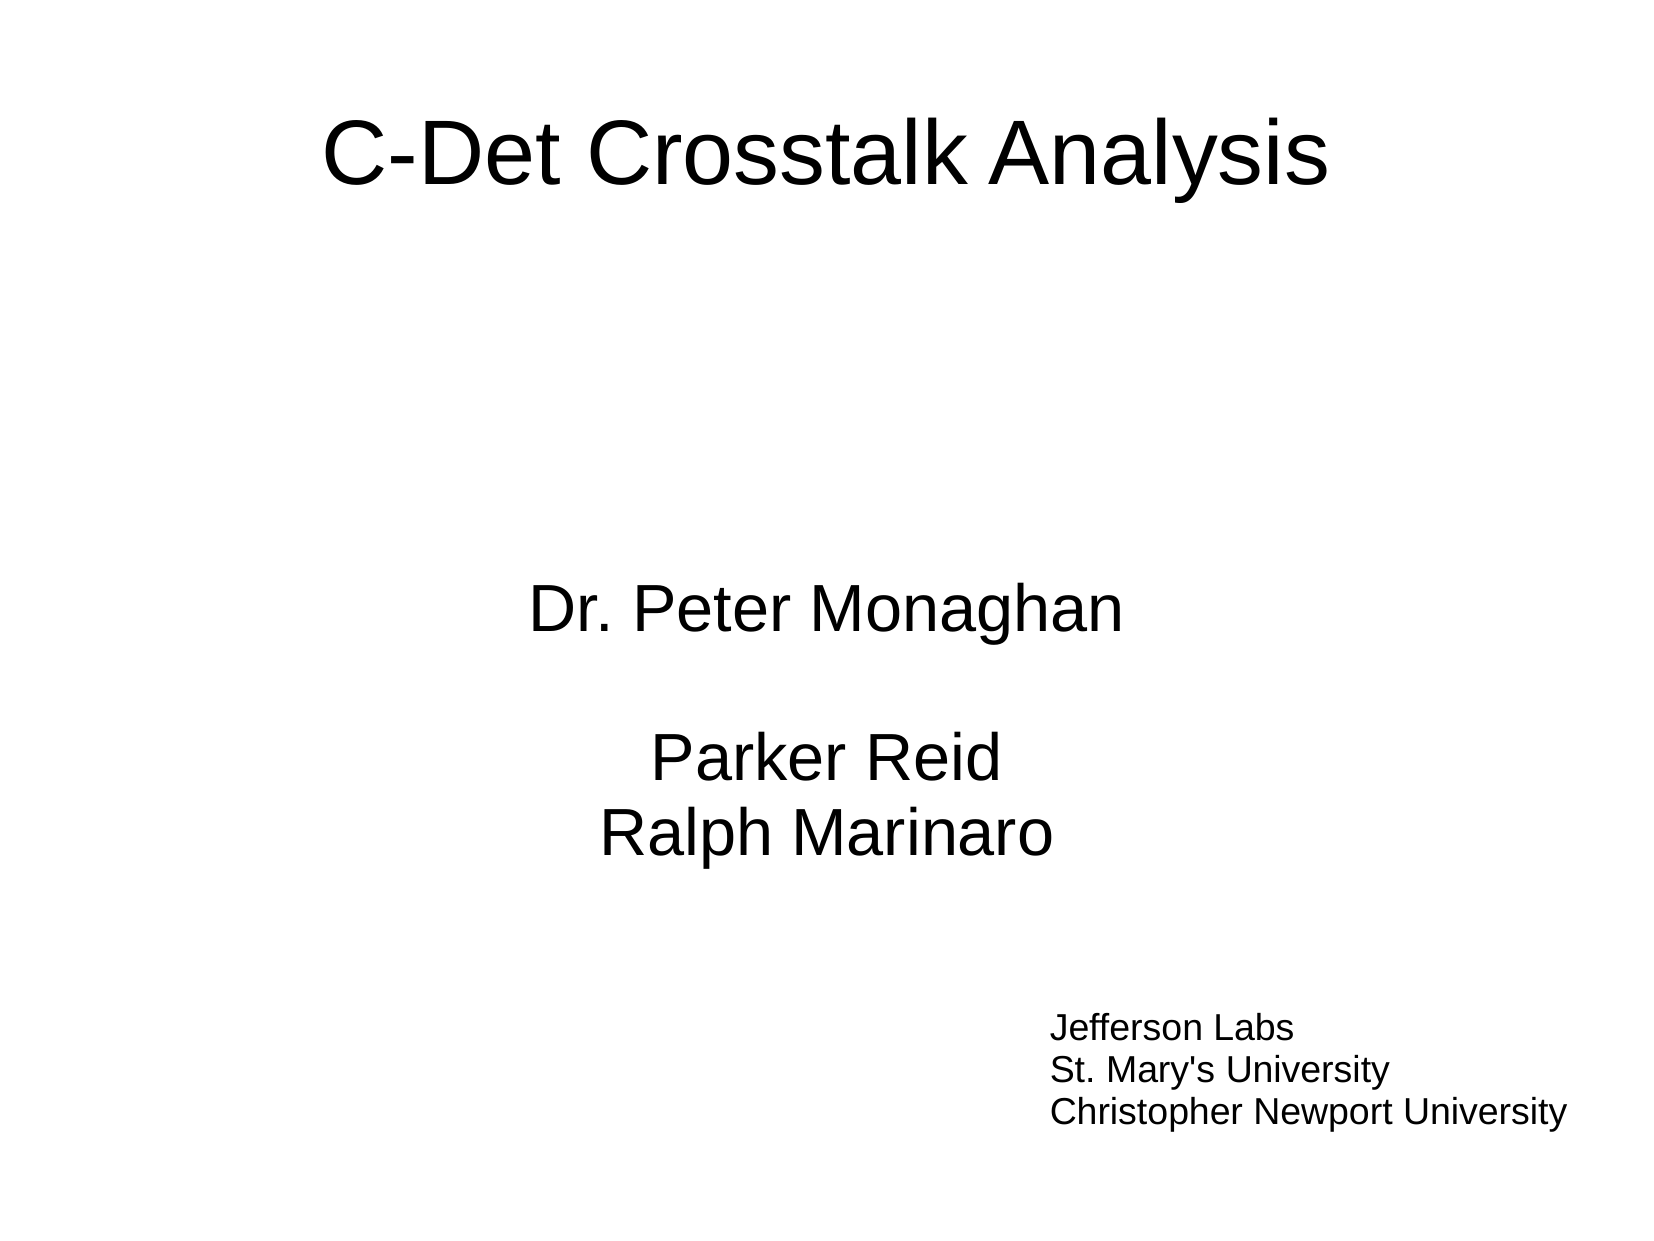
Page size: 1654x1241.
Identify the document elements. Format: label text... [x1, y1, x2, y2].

title C-Det Crosstalk Analysis [82, 49, 1571, 257]
subtitle Dr. Peter Monaghan Parker Reid Ralph Marinaro [82, 360, 1571, 1081]
text_box Jefferson Labs St. Mary's University Christopher Newport University [1035, 999, 1583, 1141]
text_box [1065, 870, 1591, 1141]
